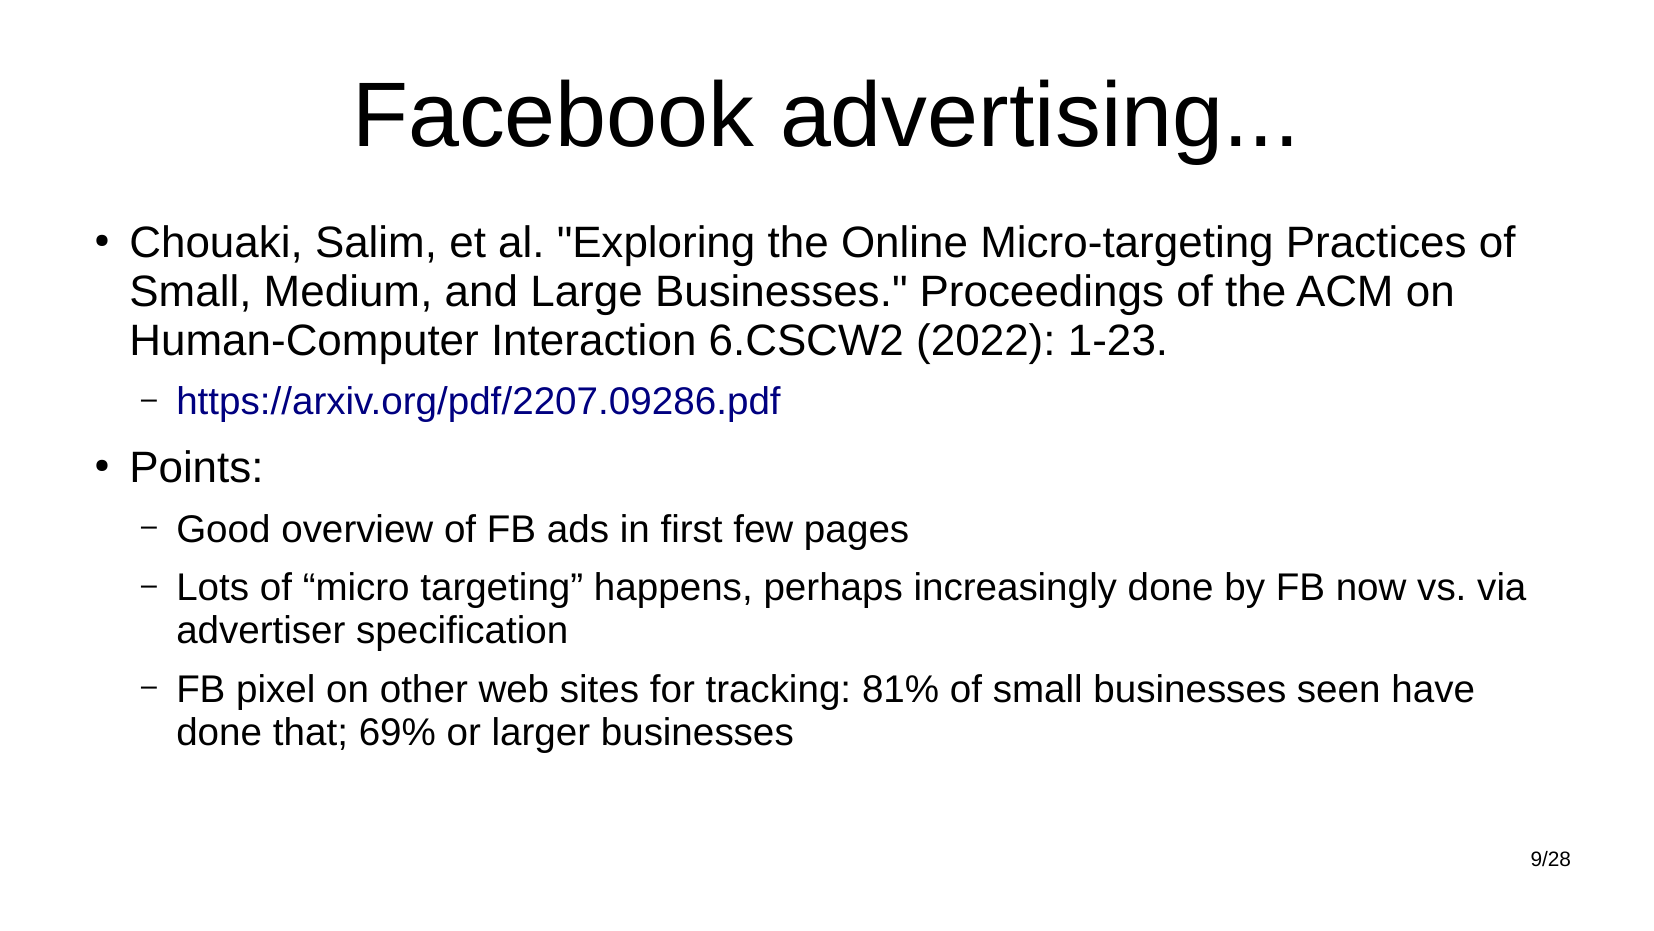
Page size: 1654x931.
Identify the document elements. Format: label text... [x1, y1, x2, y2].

list Chouaki, Salim, et al. "Exploring the Online Micro-targeting Practices of Small, Medium, and Large Businesses." Proceedings of the ACM on Human-Computer Interaction 6.CSCW2 (2022): 1-23. https://arxiv.org/pdf/2207.09286.pdf Points: Good overview of FB ads in first few pages Lots of “micro targeting” happens, perhaps increasingly done by FB now vs. via advertiser specification FB pixel on other web sites for tracking: 81% of small businesses seen have done that; 69% or larger businesses [82, 217, 1571, 758]
title Facebook advertising... [82, 37, 1571, 193]
